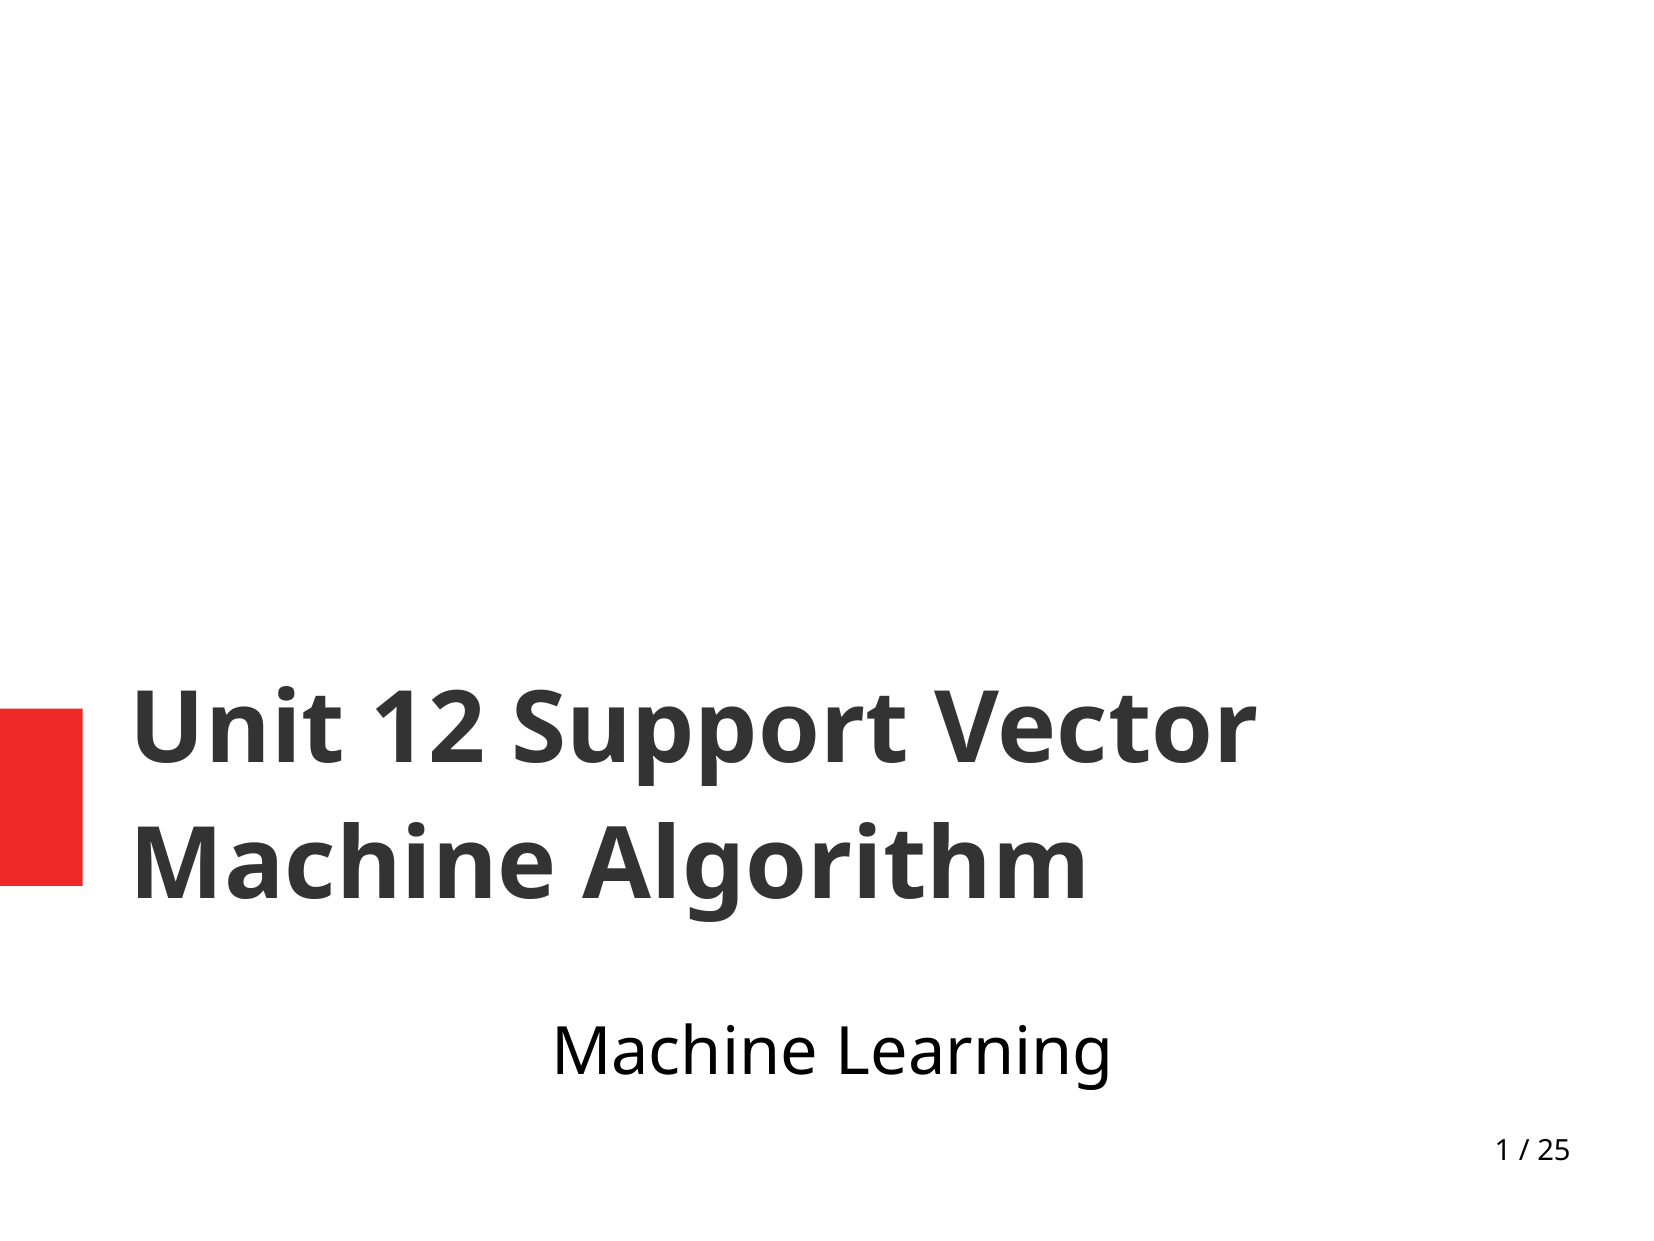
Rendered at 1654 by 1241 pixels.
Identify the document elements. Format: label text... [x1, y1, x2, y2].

subtitle Machine Learning [129, 968, 1536, 1130]
title Unit 12 Support Vector Machine Algorithm [129, 655, 1536, 928]
